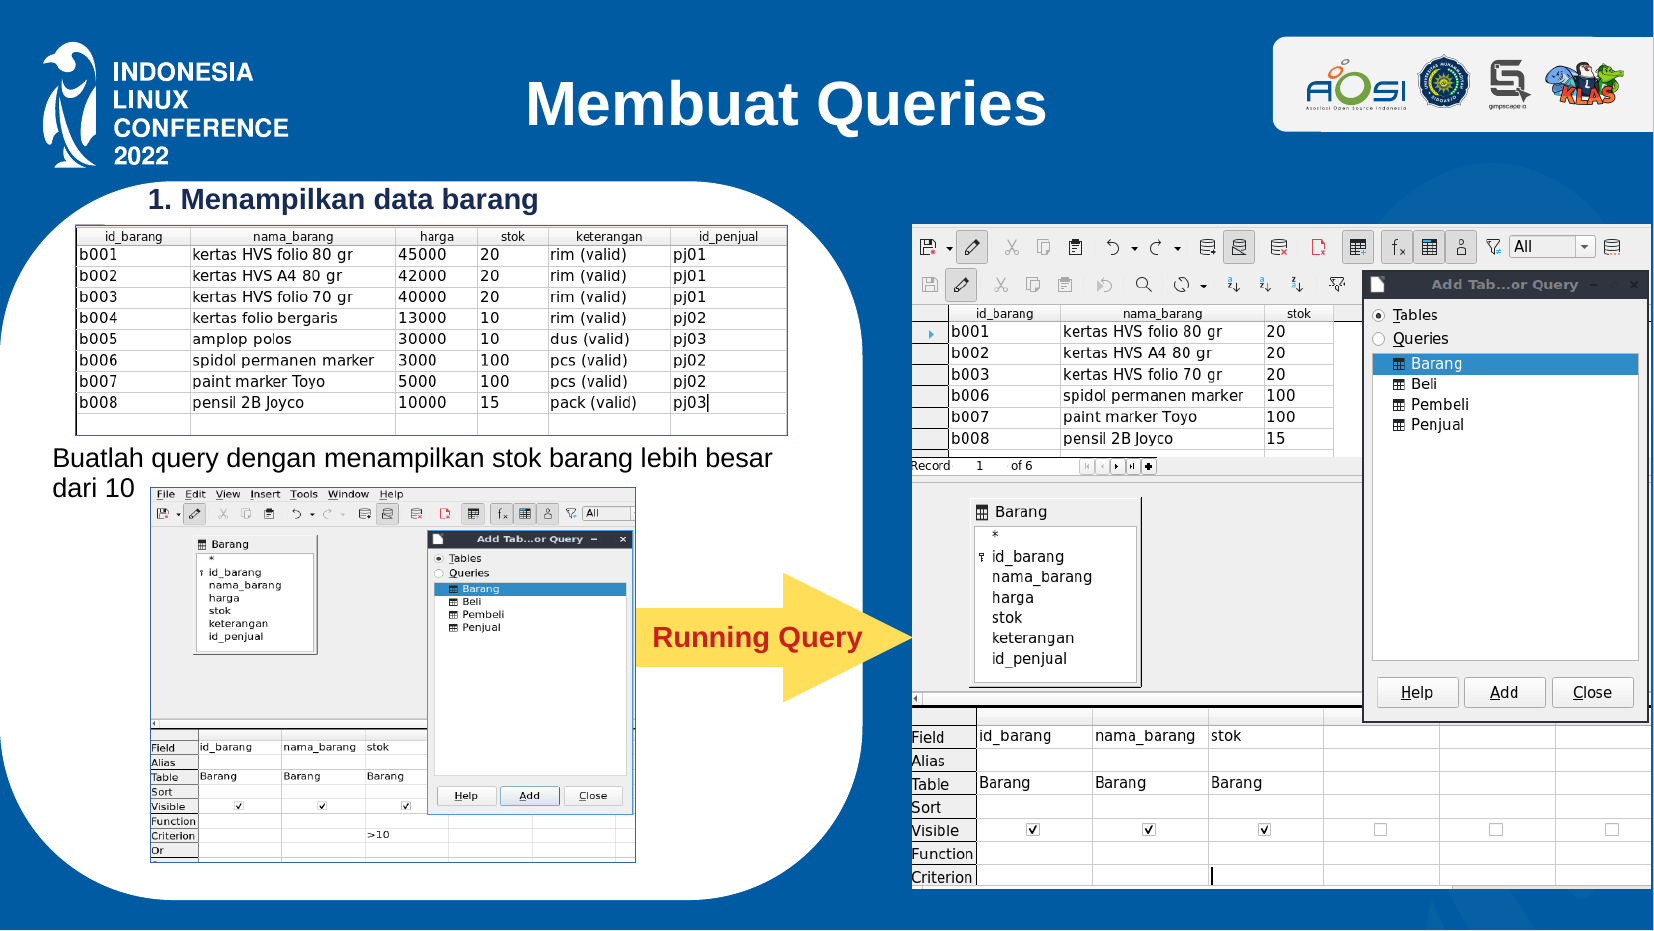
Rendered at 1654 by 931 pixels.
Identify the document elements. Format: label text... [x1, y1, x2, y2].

text_box Buatlah query dengan menampilkan stok barang lebih besar dari 10 [37, 435, 788, 511]
picture [1417, 54, 1471, 108]
picture [75, 224, 788, 435]
text_box [0, 192, 863, 901]
text_box [636, 212, 863, 612]
text_box Running Query [637, 613, 901, 663]
picture [1545, 62, 1624, 105]
picture [150, 487, 636, 863]
picture [912, 224, 1651, 889]
title Membuat Queries [525, 68, 1238, 182]
text_box 1. Menampilkan data barang [112, 150, 788, 224]
